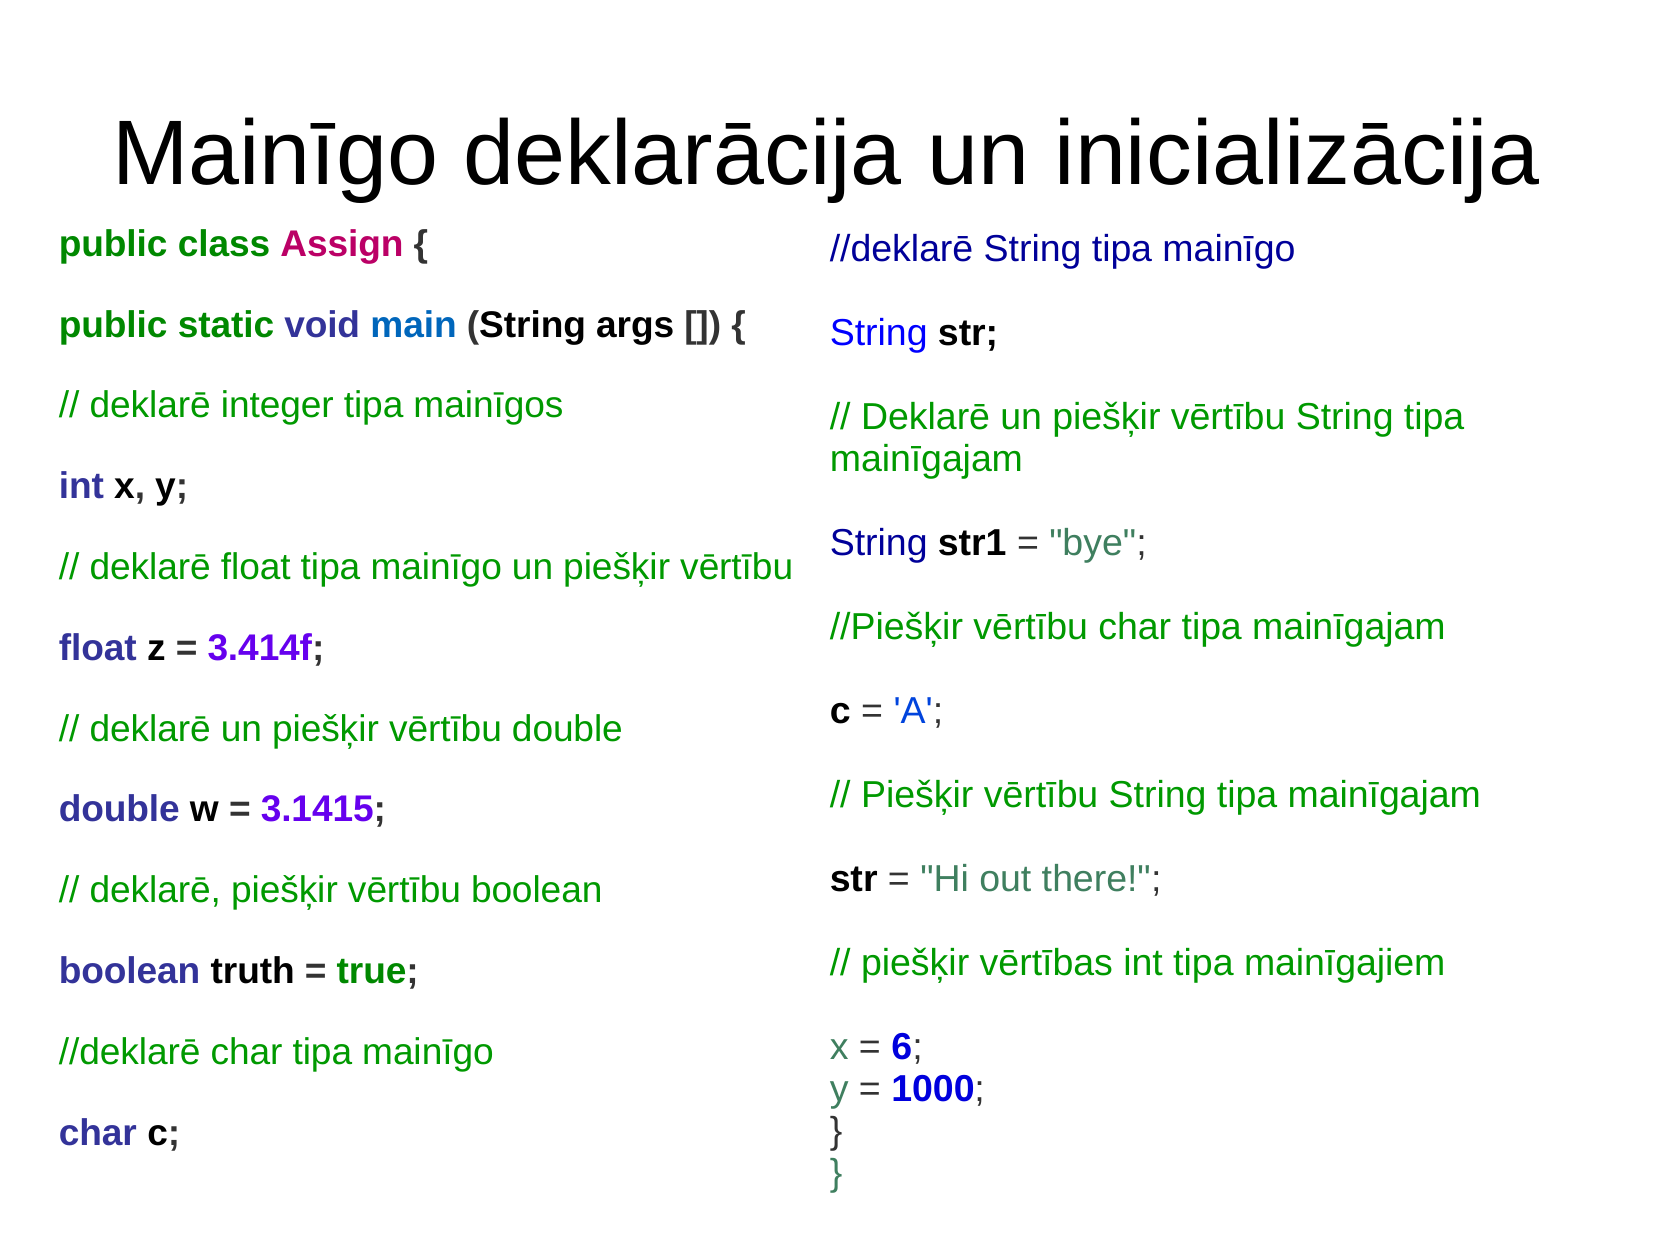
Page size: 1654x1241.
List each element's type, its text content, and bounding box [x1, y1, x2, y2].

list public class Assign { public static void main (String args []) { // deklarē integer tipa mainīgos int x, y; // deklarē float tipa mainīgo un piešķir vērtību float z = 3.414f; // deklarē un piešķir vērtību double double w = 3.1415; // deklarē, piešķir vērtību boolean boolean truth = true; //deklarē char tipa mainīgo char c; [59, 212, 804, 1182]
text_box //deklarē String tipa mainīgo String str; // Deklarē un piešķir vērtību String tipa mainīgajam String str1 = "bye"; //Piešķir vērtību char tipa mainīgajam c = 'A'; // Piešķir vērtību String tipa mainīgajam str = "Hi out there!"; // piešķir vērtības int tipa mainīgajiem x = 6; y = 1000; } } [814, 220, 1551, 1241]
title Mainīgo deklarācija un inicializācija [82, 49, 1571, 257]
